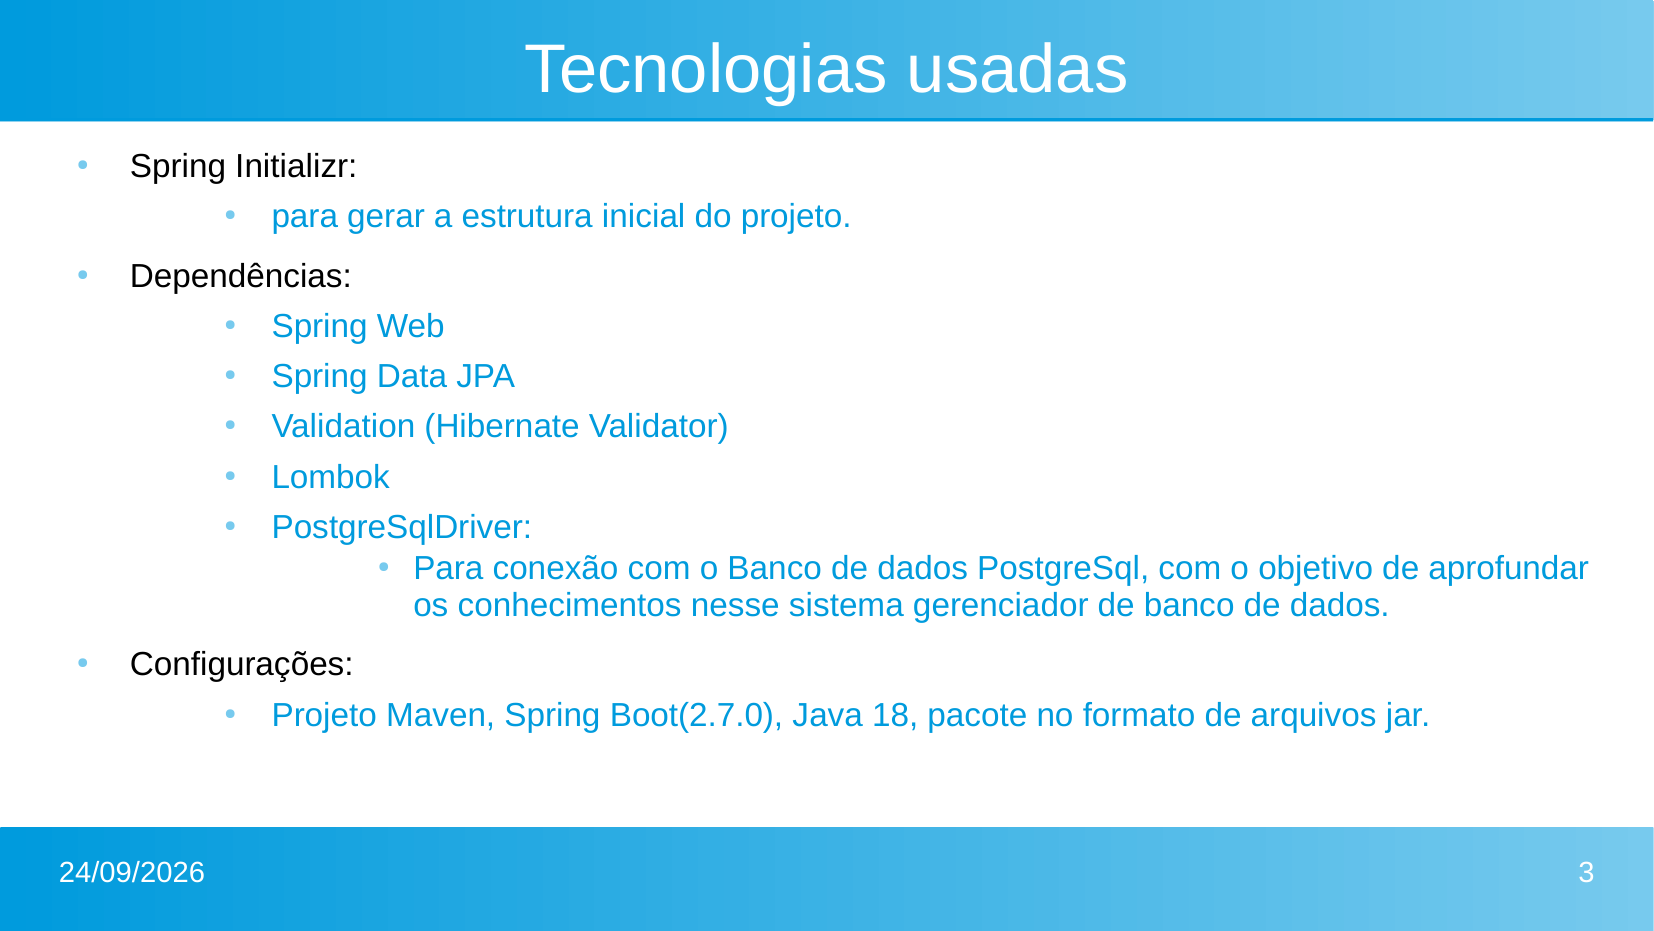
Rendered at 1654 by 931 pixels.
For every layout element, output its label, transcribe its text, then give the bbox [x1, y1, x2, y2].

list Spring Initializr: para gerar a estrutura inicial do projeto. Dependências: Spring Web Spring Data JPA Validation (Hibernate Validator) Lombok PostgreSqlDriver: Para conexão com o Banco de dados PostgreSql, com o objetivo de aprofundar os conhecimentos nesse sistema gerenciador de banco de dados. Configurações: Projeto Maven, Spring Boot(2.7.0), Java 18, pacote no formato de arquivos jar. [59, 147, 1595, 798]
title Tecnologias usadas [59, 29, 1595, 108]
